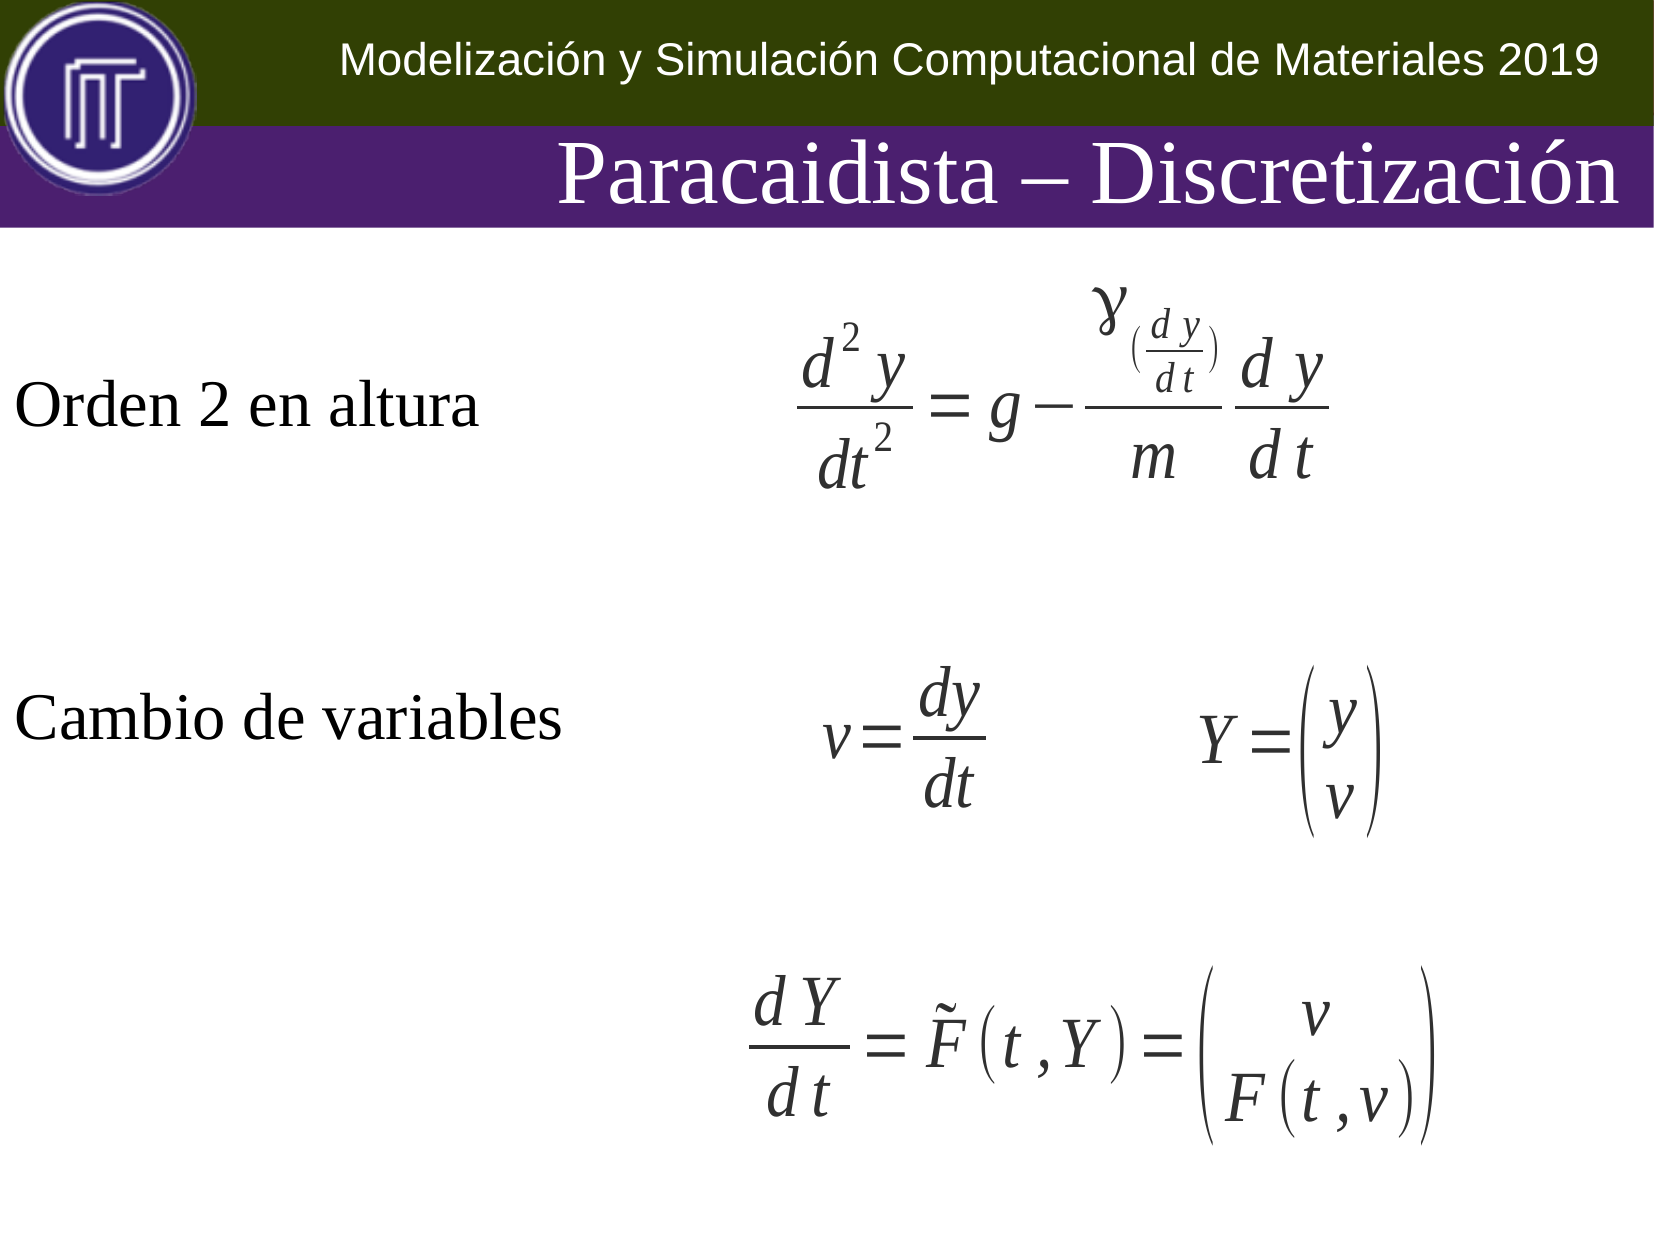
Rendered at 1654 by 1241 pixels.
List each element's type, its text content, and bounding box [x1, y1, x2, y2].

chart [814, 651, 996, 823]
chart [787, 483, 1339, 504]
text_box Orden 2 en altura [0, 325, 1654, 483]
chart [739, 960, 1447, 1151]
picture [2, 0, 197, 196]
chart [1189, 660, 1393, 842]
chart [787, 284, 1339, 325]
text_box Cambio de variables [0, 638, 1654, 796]
text_box Paracaidista – Discretización [541, 64, 1654, 282]
